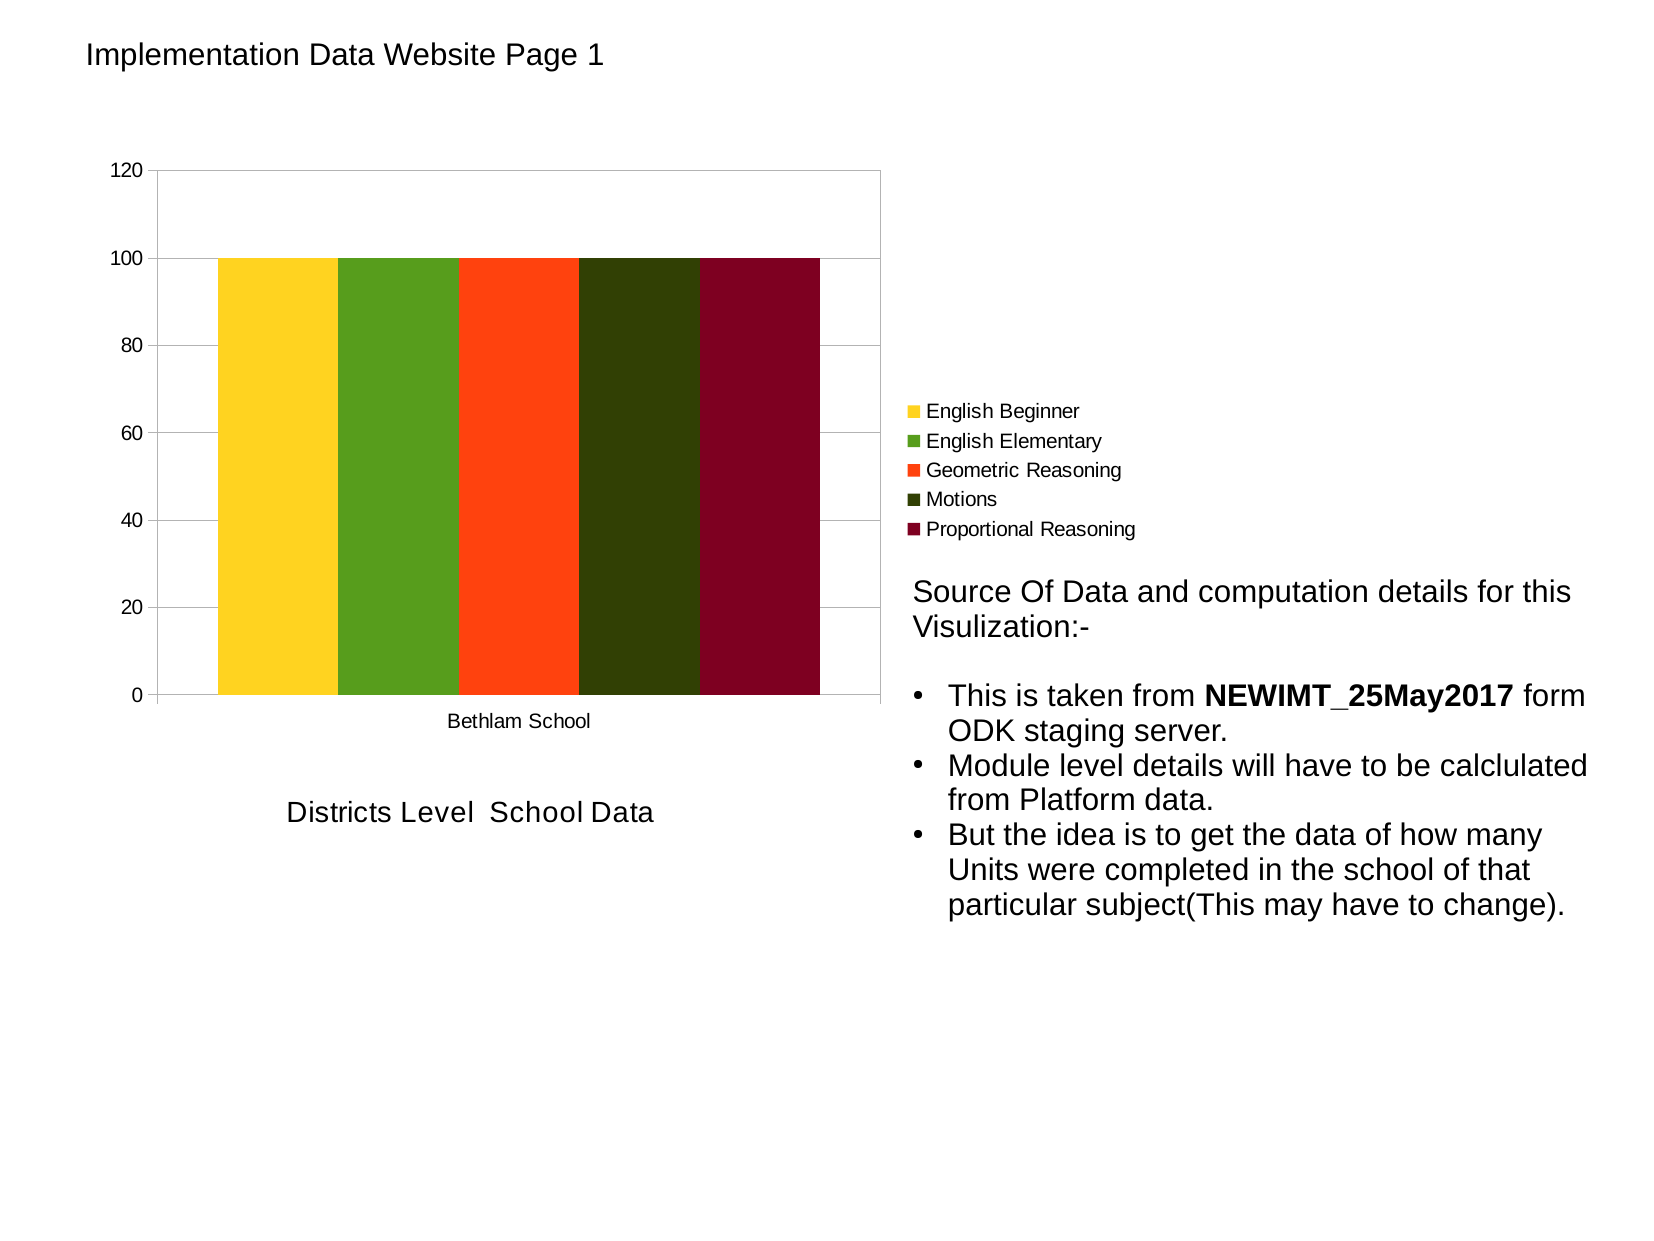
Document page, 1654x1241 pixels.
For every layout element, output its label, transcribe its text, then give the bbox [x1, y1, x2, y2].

text_box Implementation Data Website Page 1 [70, 29, 621, 78]
chart [38, 78, 1155, 863]
text_box Source Of Data and computation details for this Visulization:- This is taken from NEWIMT_25May2017 form ODK staging server. Module level details will have to be calclulated from Platform data. But the idea is to get the data of how many Units were completed in the school of that particular subject(This may have to change). [897, 566, 1630, 964]
